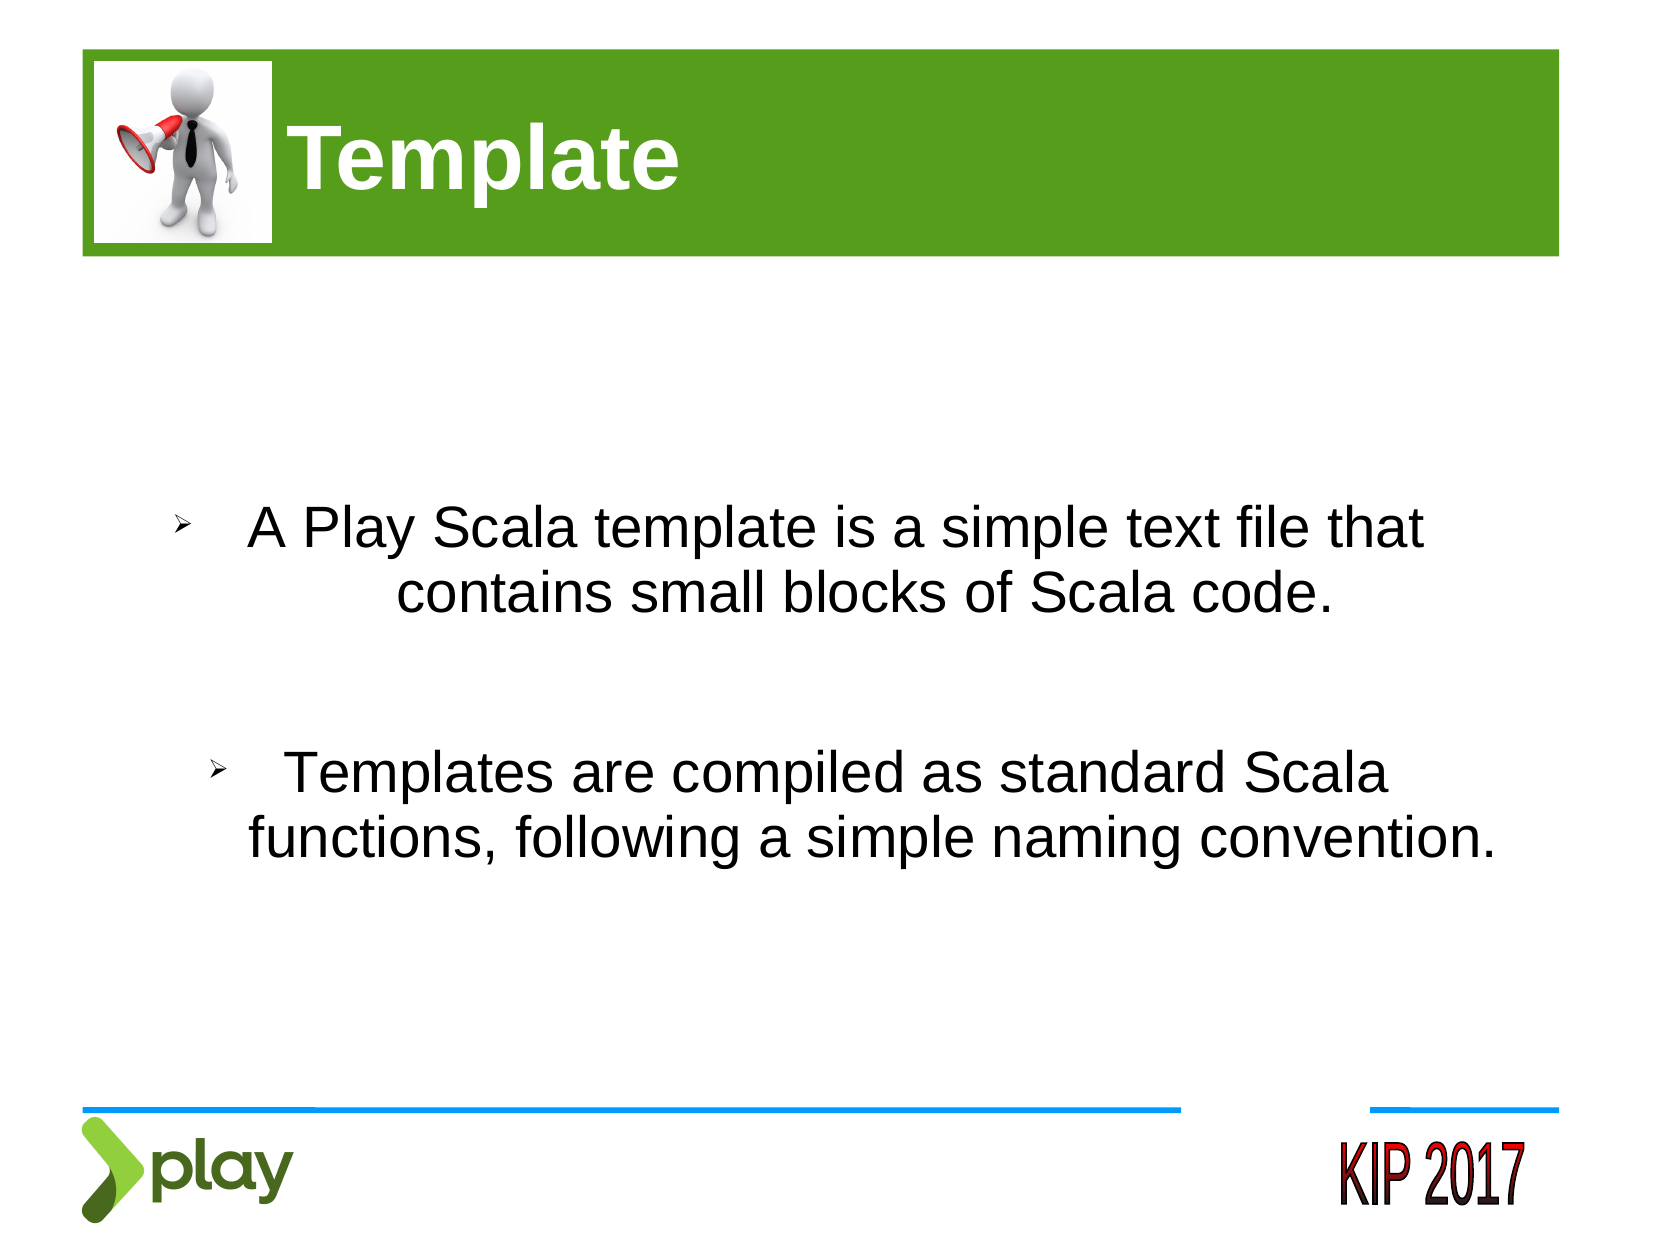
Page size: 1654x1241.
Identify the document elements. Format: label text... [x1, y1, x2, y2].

picture [94, 61, 272, 243]
title Template [82, 49, 1560, 257]
picture [68, 1111, 302, 1229]
text_box A Play Scala template is a simple text file that contains small blocks of Scala code. Templates are compiled as standard Scala functions, following a simple naming convention. [82, 299, 1560, 1065]
